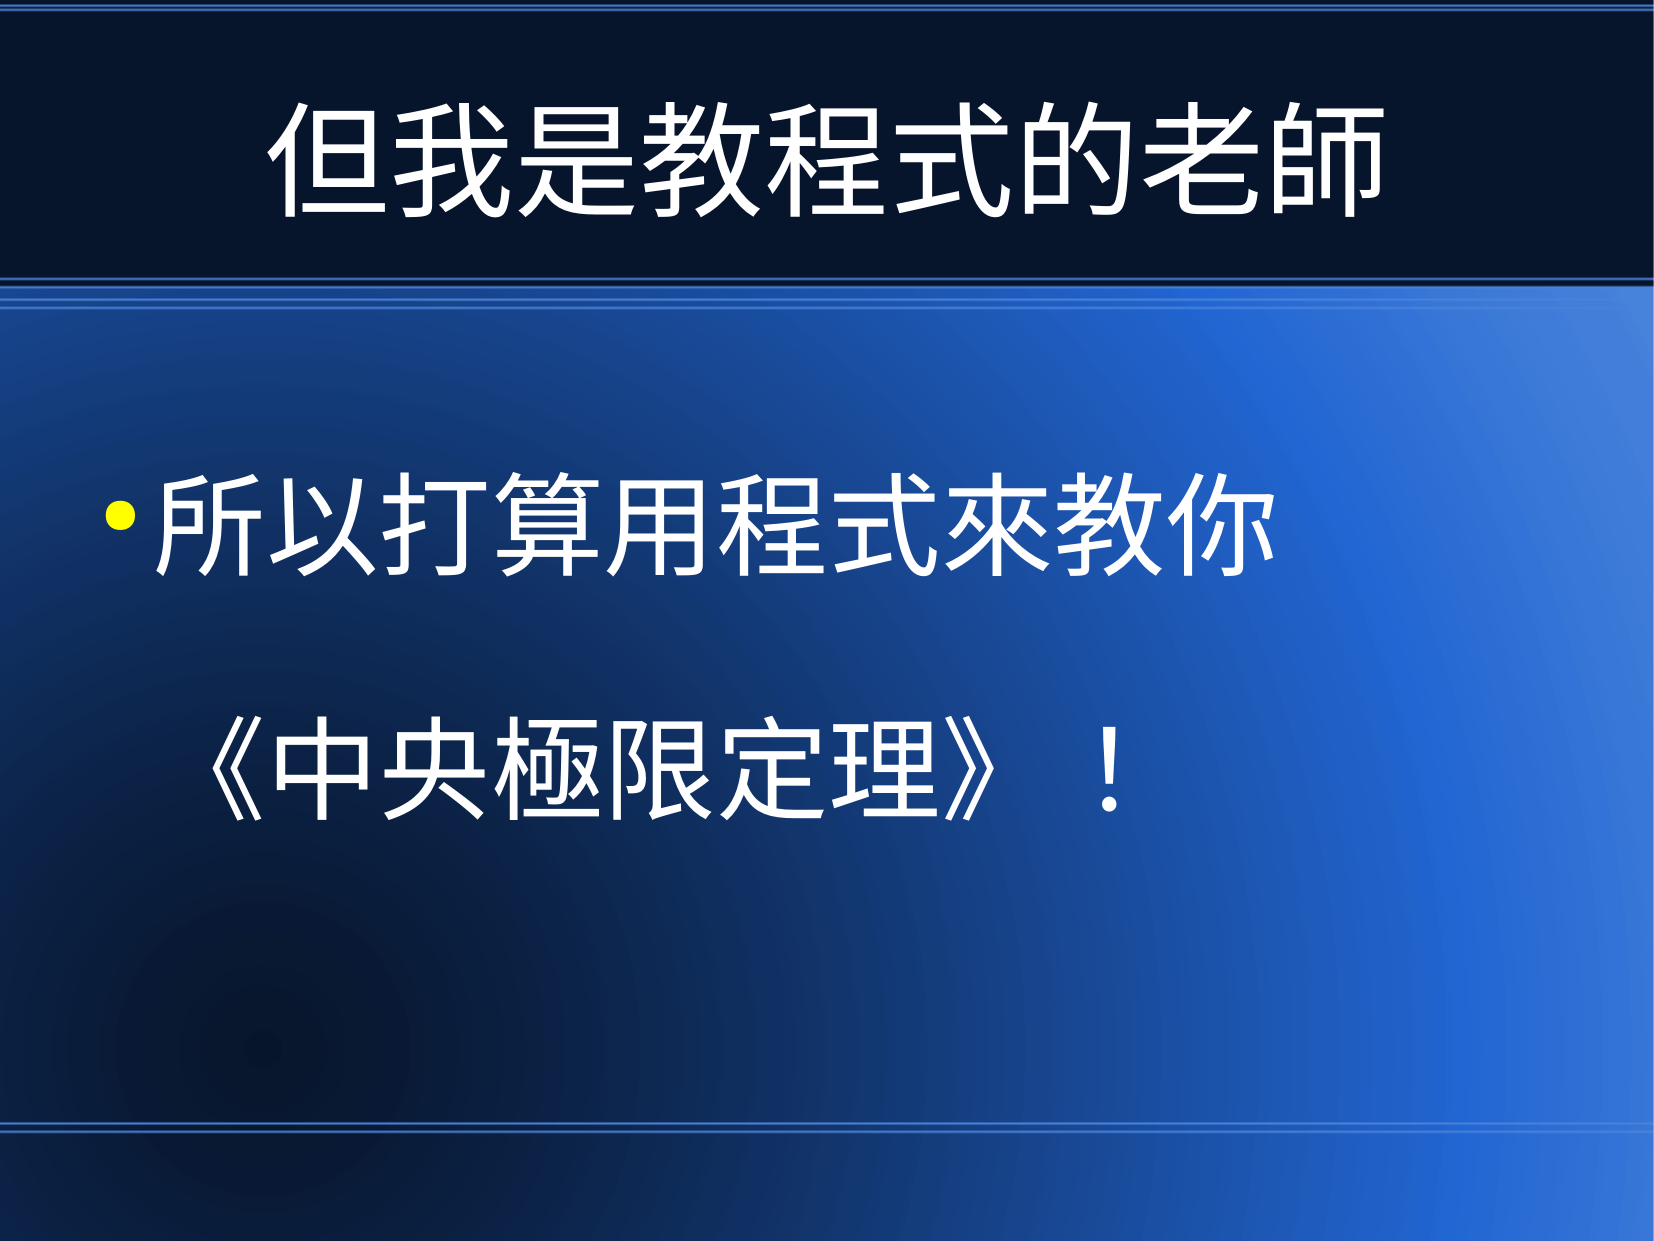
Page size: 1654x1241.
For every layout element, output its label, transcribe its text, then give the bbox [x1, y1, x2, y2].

list 所以打算用程式來教你 《中央極限定理》！ [82, 355, 1571, 1241]
picture [0, 0, 1654, 1241]
title 但我是教程式的老師 [82, 49, 1571, 257]
